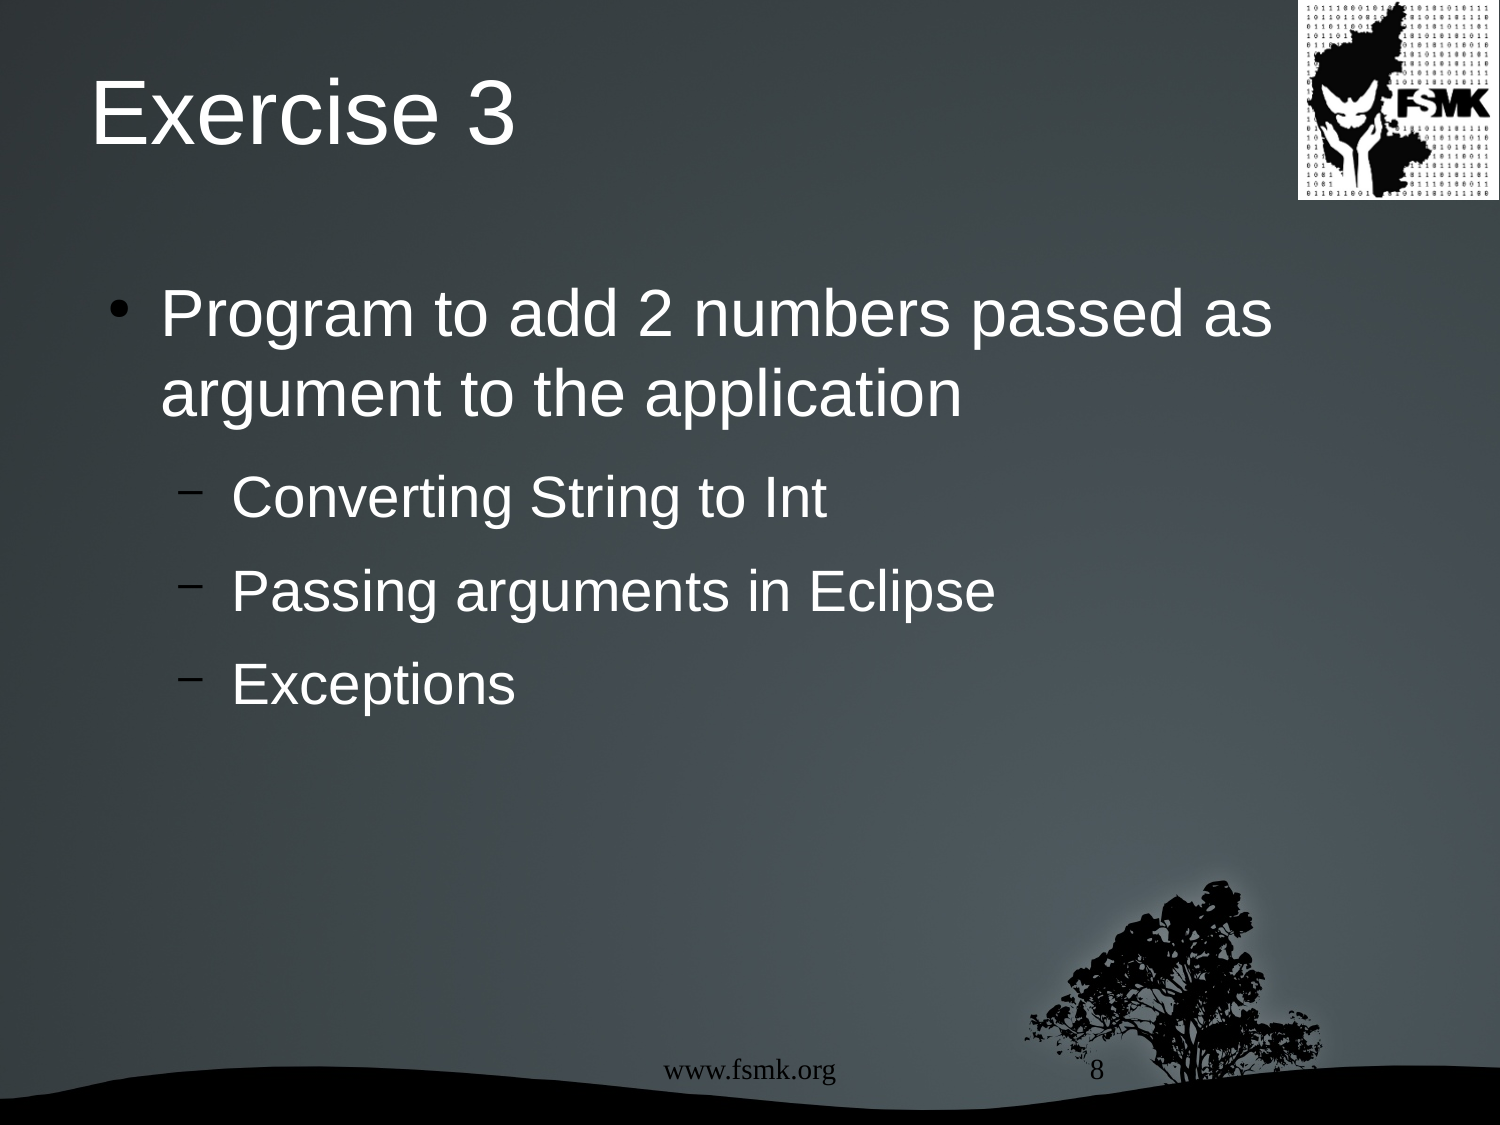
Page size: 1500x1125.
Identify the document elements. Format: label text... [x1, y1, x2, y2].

picture [0, 0, 1500, 1125]
text_box <number> [1074, 1042, 1425, 1103]
text_box www.fsmk.org [512, 1042, 988, 1103]
title Exercise 3 [75, 45, 1425, 233]
list Program to add 2 numbers passed as argument to the application Converting String to Int Passing arguments in Eclipse Exceptions [75, 262, 1425, 1005]
